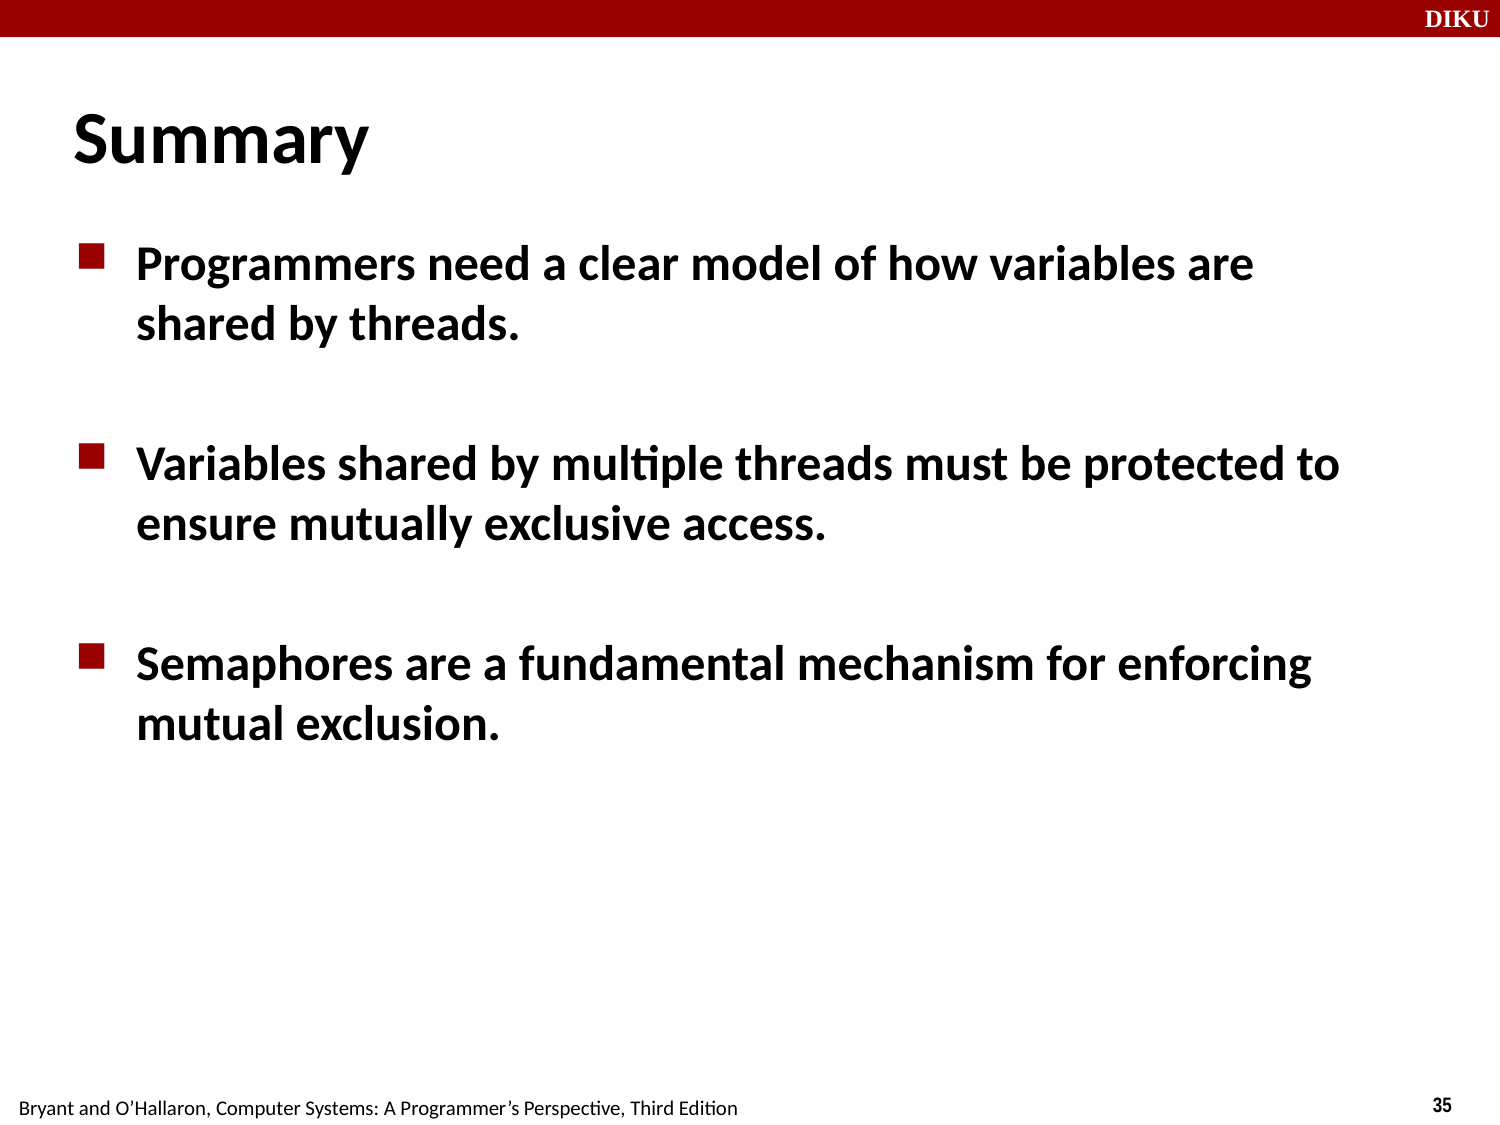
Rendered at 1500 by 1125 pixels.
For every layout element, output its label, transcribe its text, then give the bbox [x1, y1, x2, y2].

text_box Summary [58, 71, 1304, 197]
text_box Programmers need a clear model of how variables are shared by threads. Variables shared by multiple threads must be protected to ensure mutually exclusive access. Semaphores are a fundamental mechanism for enforcing mutual exclusion. [65, 223, 1361, 1039]
